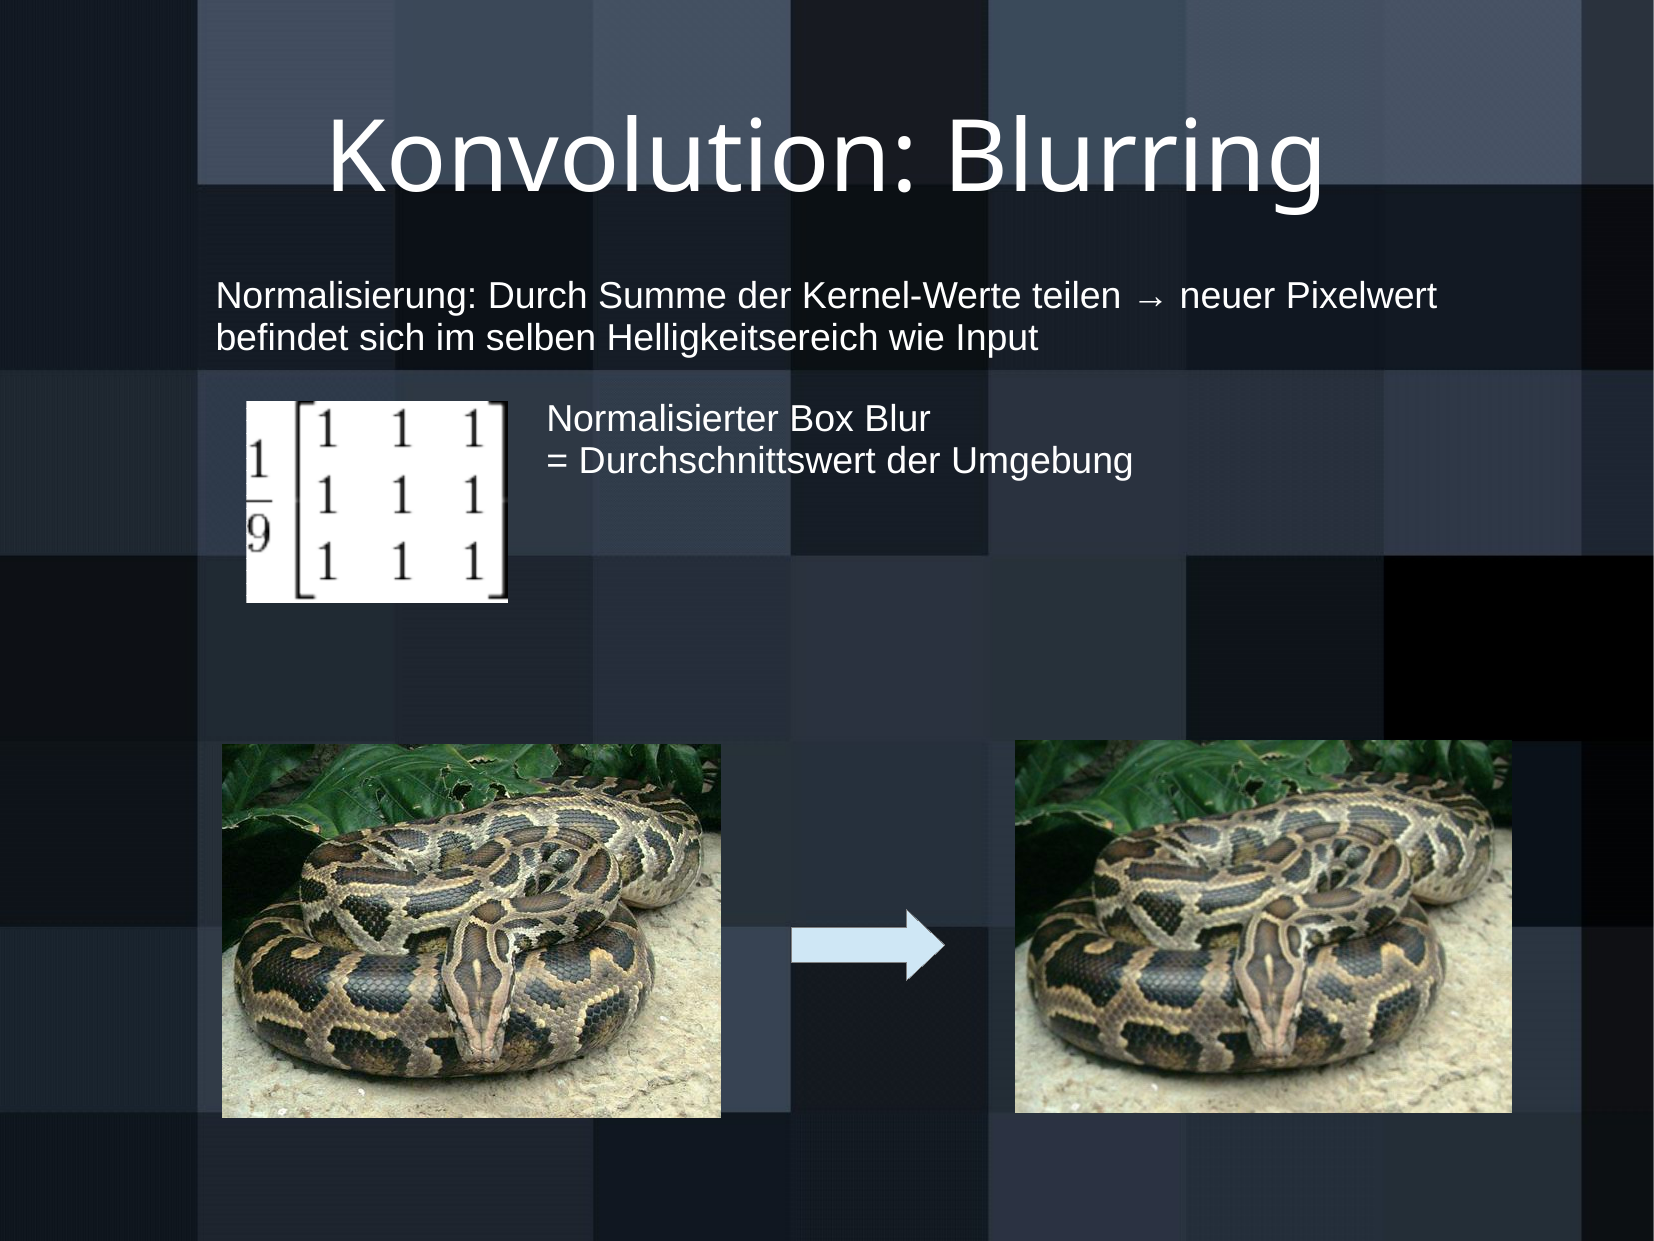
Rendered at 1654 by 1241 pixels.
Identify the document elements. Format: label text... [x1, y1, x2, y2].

title Konvolution: Blurring [82, 49, 1571, 257]
text_box Normalisierter Box Blur = Durchschnittswert der Umgebung [531, 389, 1252, 489]
picture [0, 0, 1654, 1241]
text_box [791, 909, 945, 981]
text_box Normalisierung: Durch Summe der Kernel-Werte teilen → neuer Pixelwert befindet sich im selben Helligkeitsereich wie Input [200, 267, 1524, 367]
